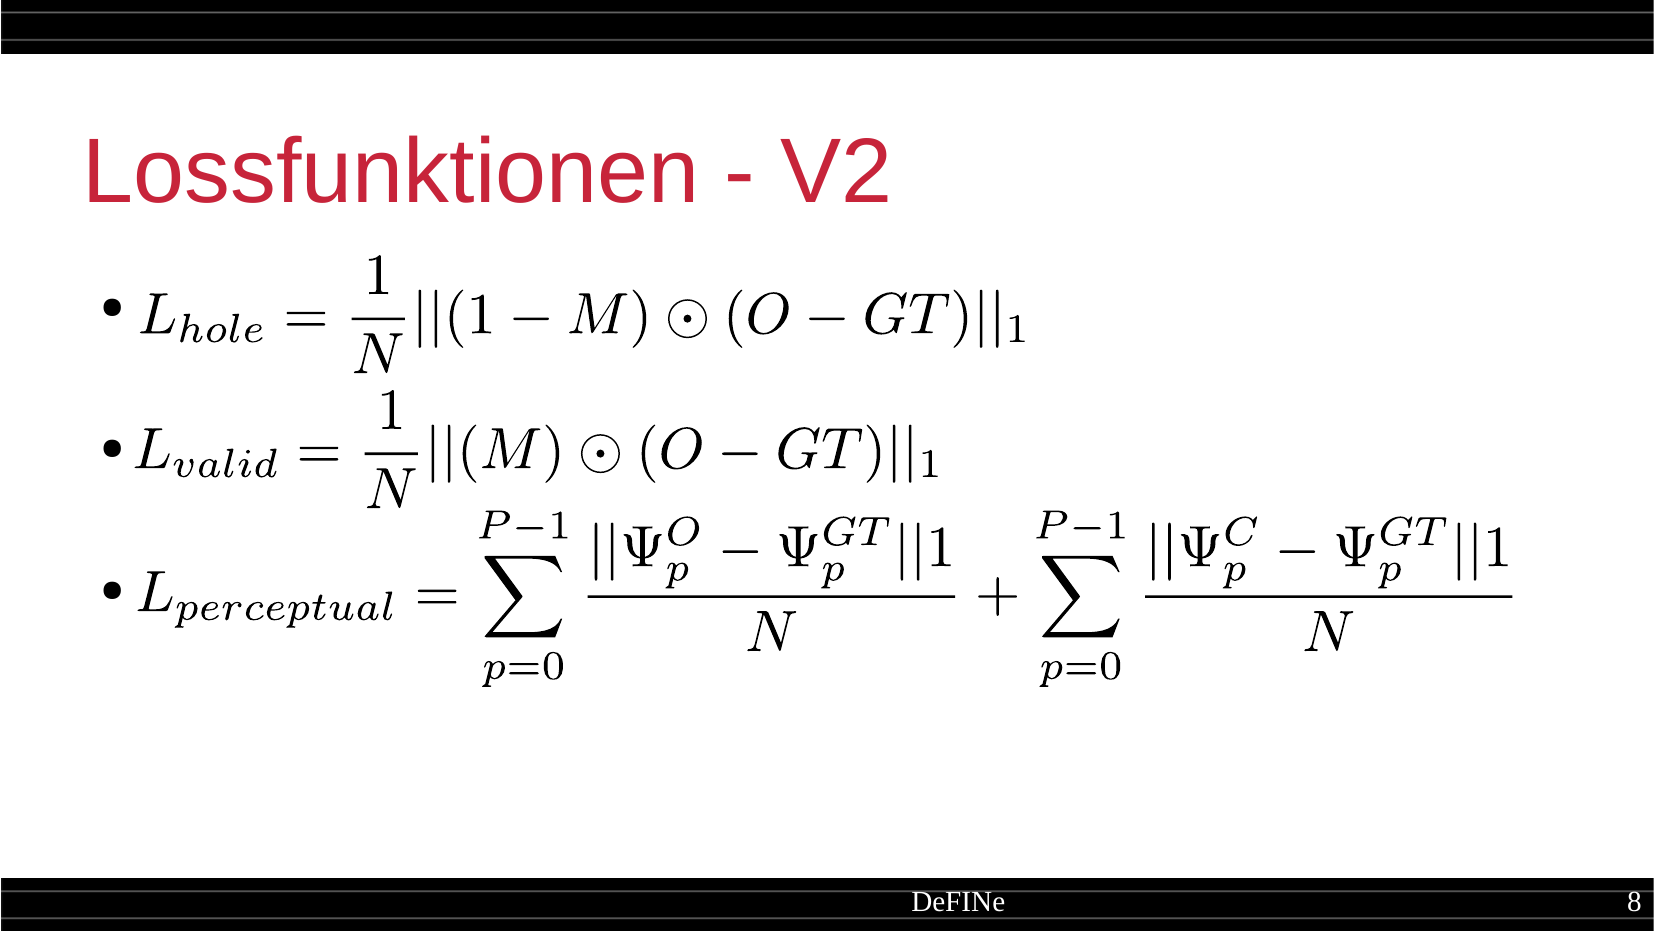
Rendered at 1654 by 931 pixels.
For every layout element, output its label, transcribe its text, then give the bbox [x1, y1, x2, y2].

text_box [132, 390, 942, 509]
picture [1, 878, 1654, 931]
text_box [135, 510, 1513, 687]
picture [1, 0, 1654, 54]
text_box [137, 255, 1029, 374]
title Lossfunktionen - V2 [82, 92, 1571, 249]
list [82, 271, 1571, 758]
